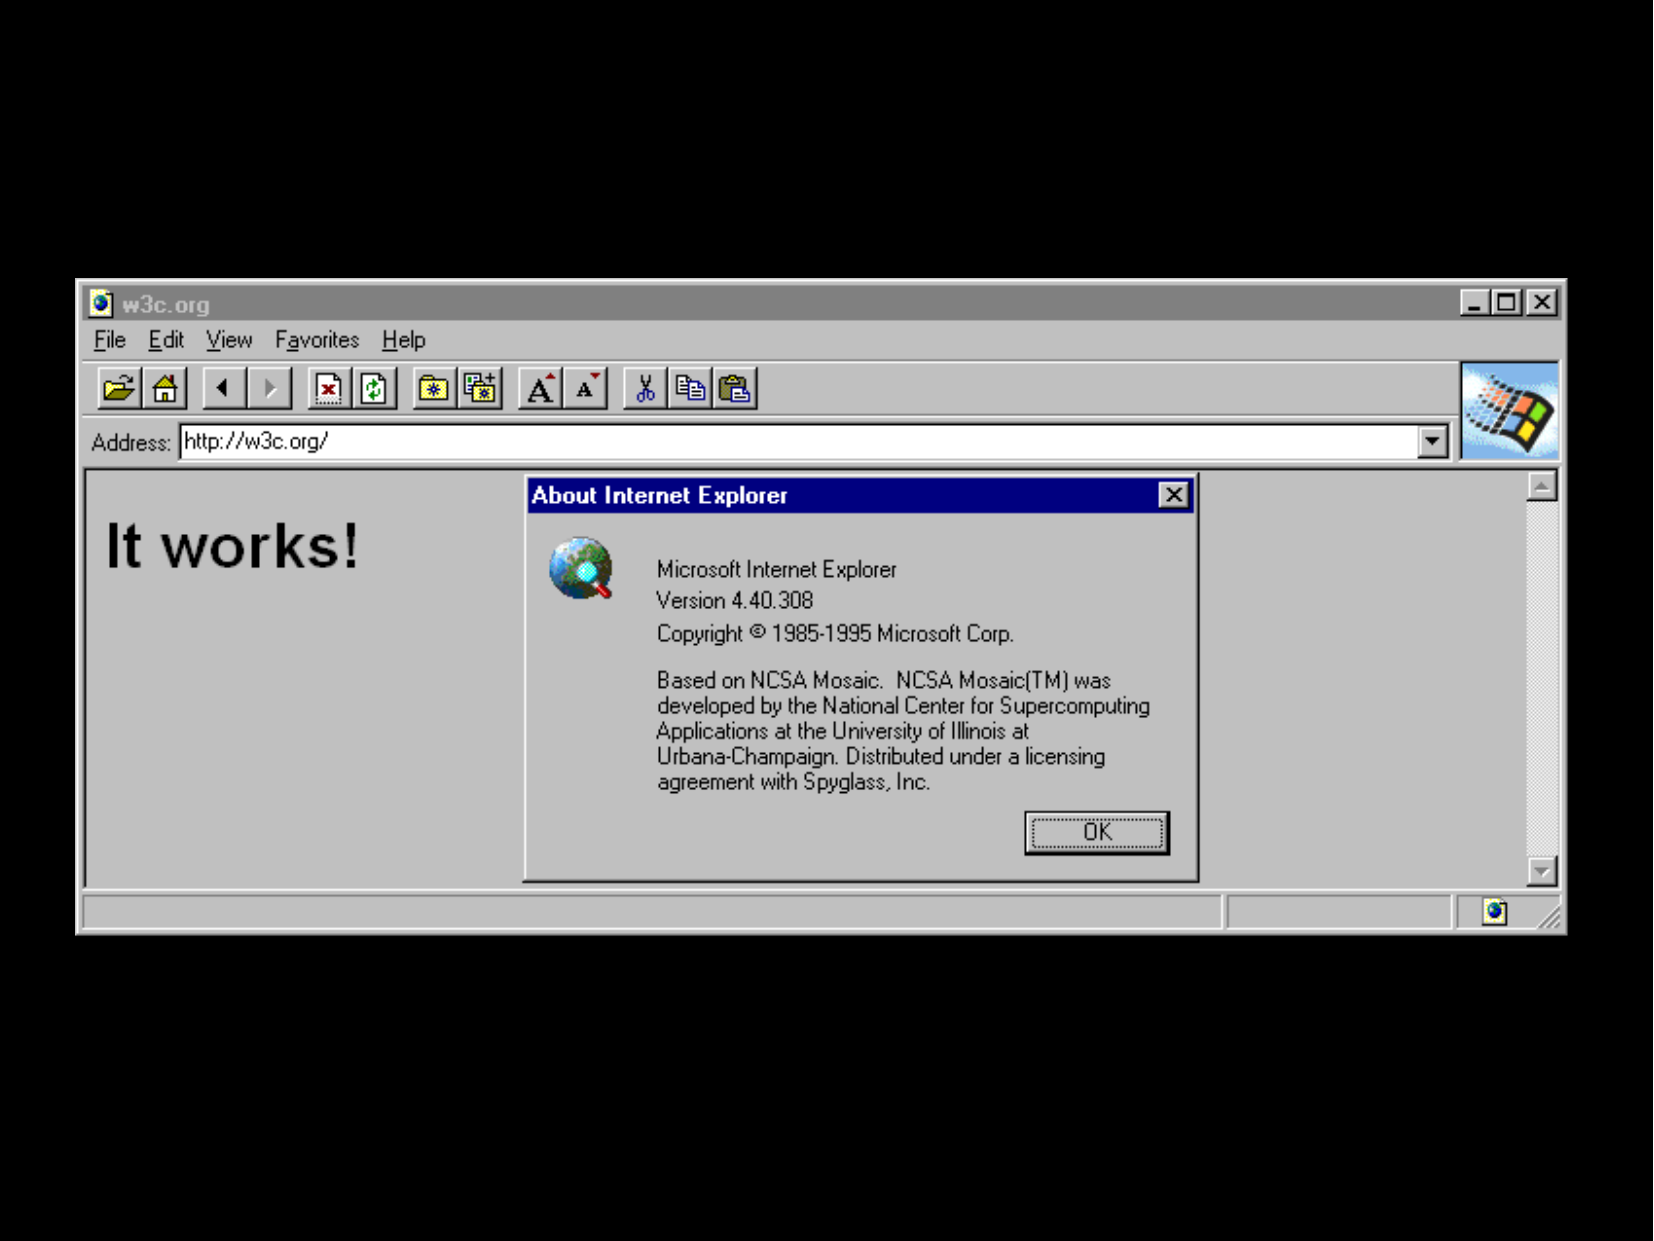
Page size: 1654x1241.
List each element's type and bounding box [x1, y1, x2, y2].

picture [75, 278, 1570, 938]
